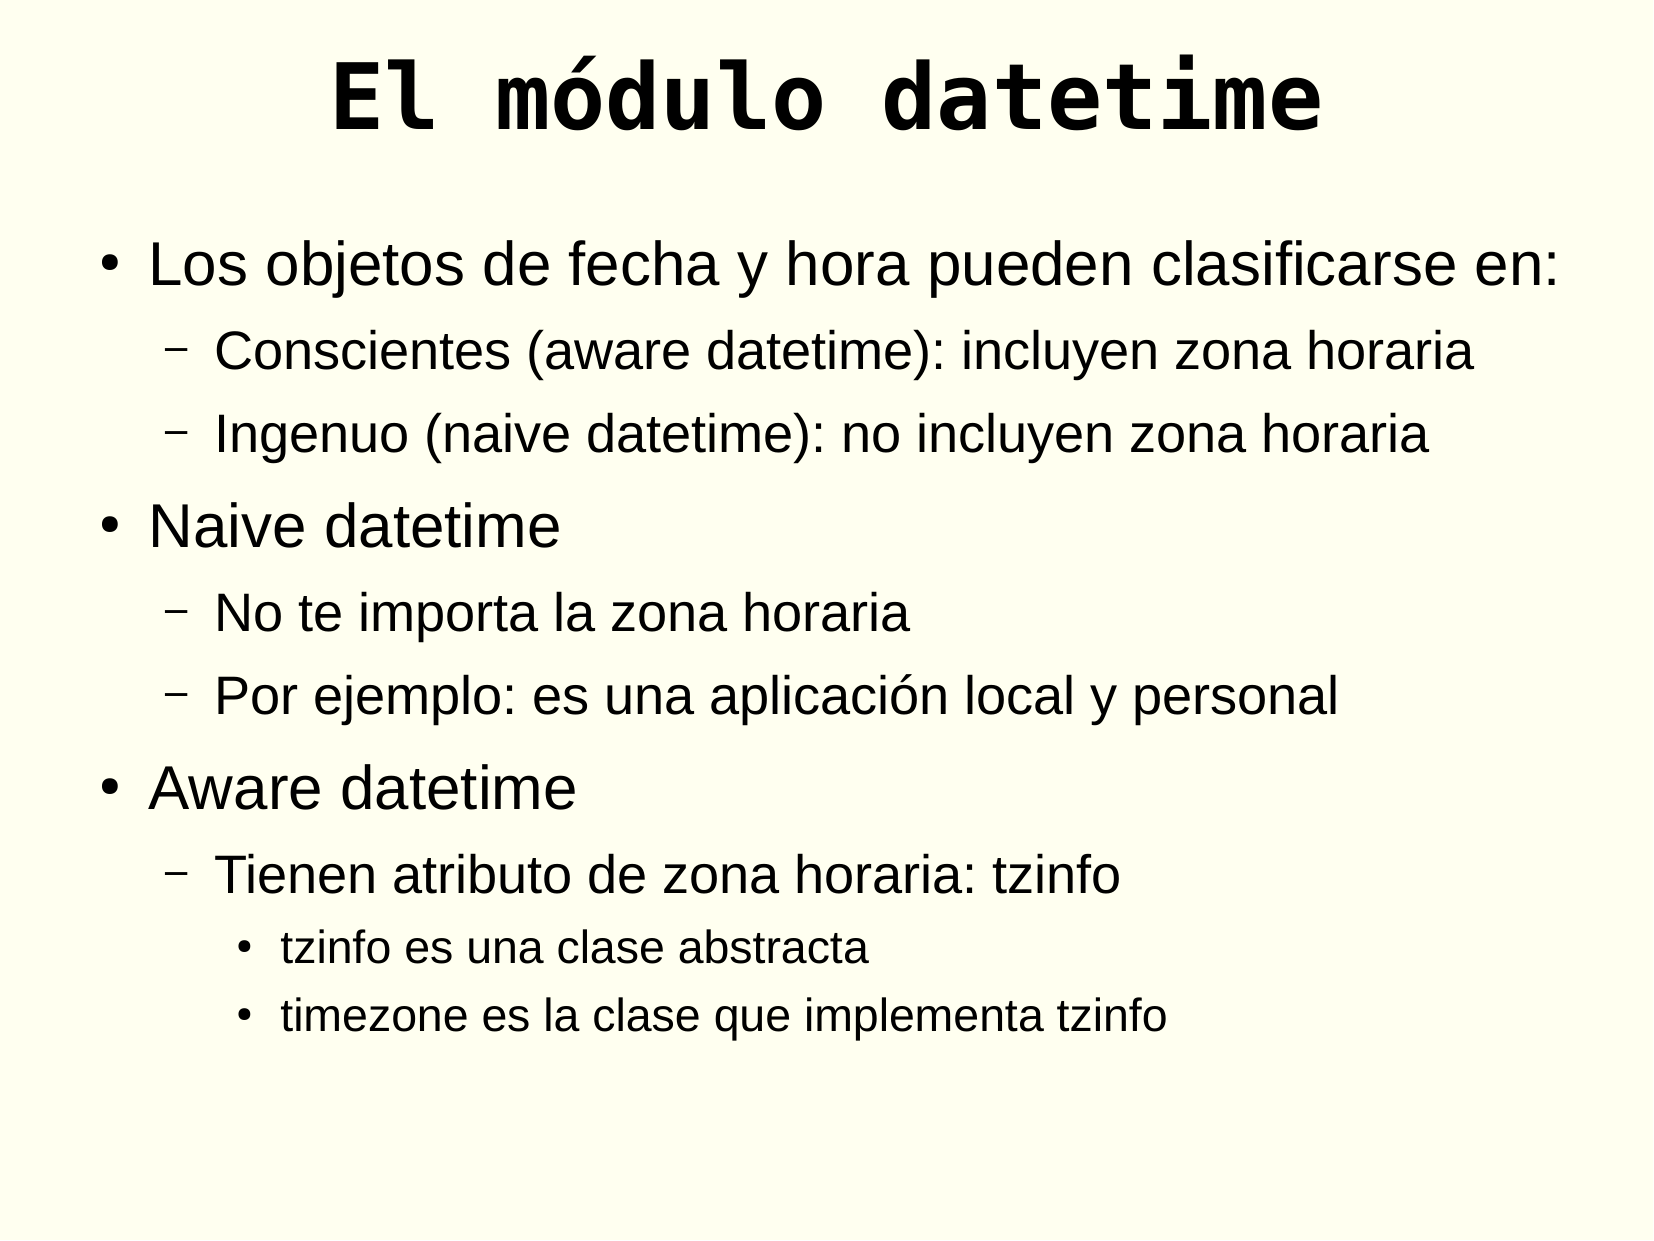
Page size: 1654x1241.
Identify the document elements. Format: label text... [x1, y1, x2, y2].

title El módulo datetime [82, 13, 1571, 183]
list Los objetos de fecha y hora pueden clasificarse en: Conscientes (aware datetime): incluyen zona horaria Ingenuo (naive datetime): no incluyen zona horaria Naive datetime No te importa la zona horaria Por ejemplo: es una aplicación local y personal Aware datetime Tienen atributo de zona horaria: tzinfo tzinfo es una clase abstracta timezone es la clase que implementa tzinfo [82, 229, 1571, 1094]
